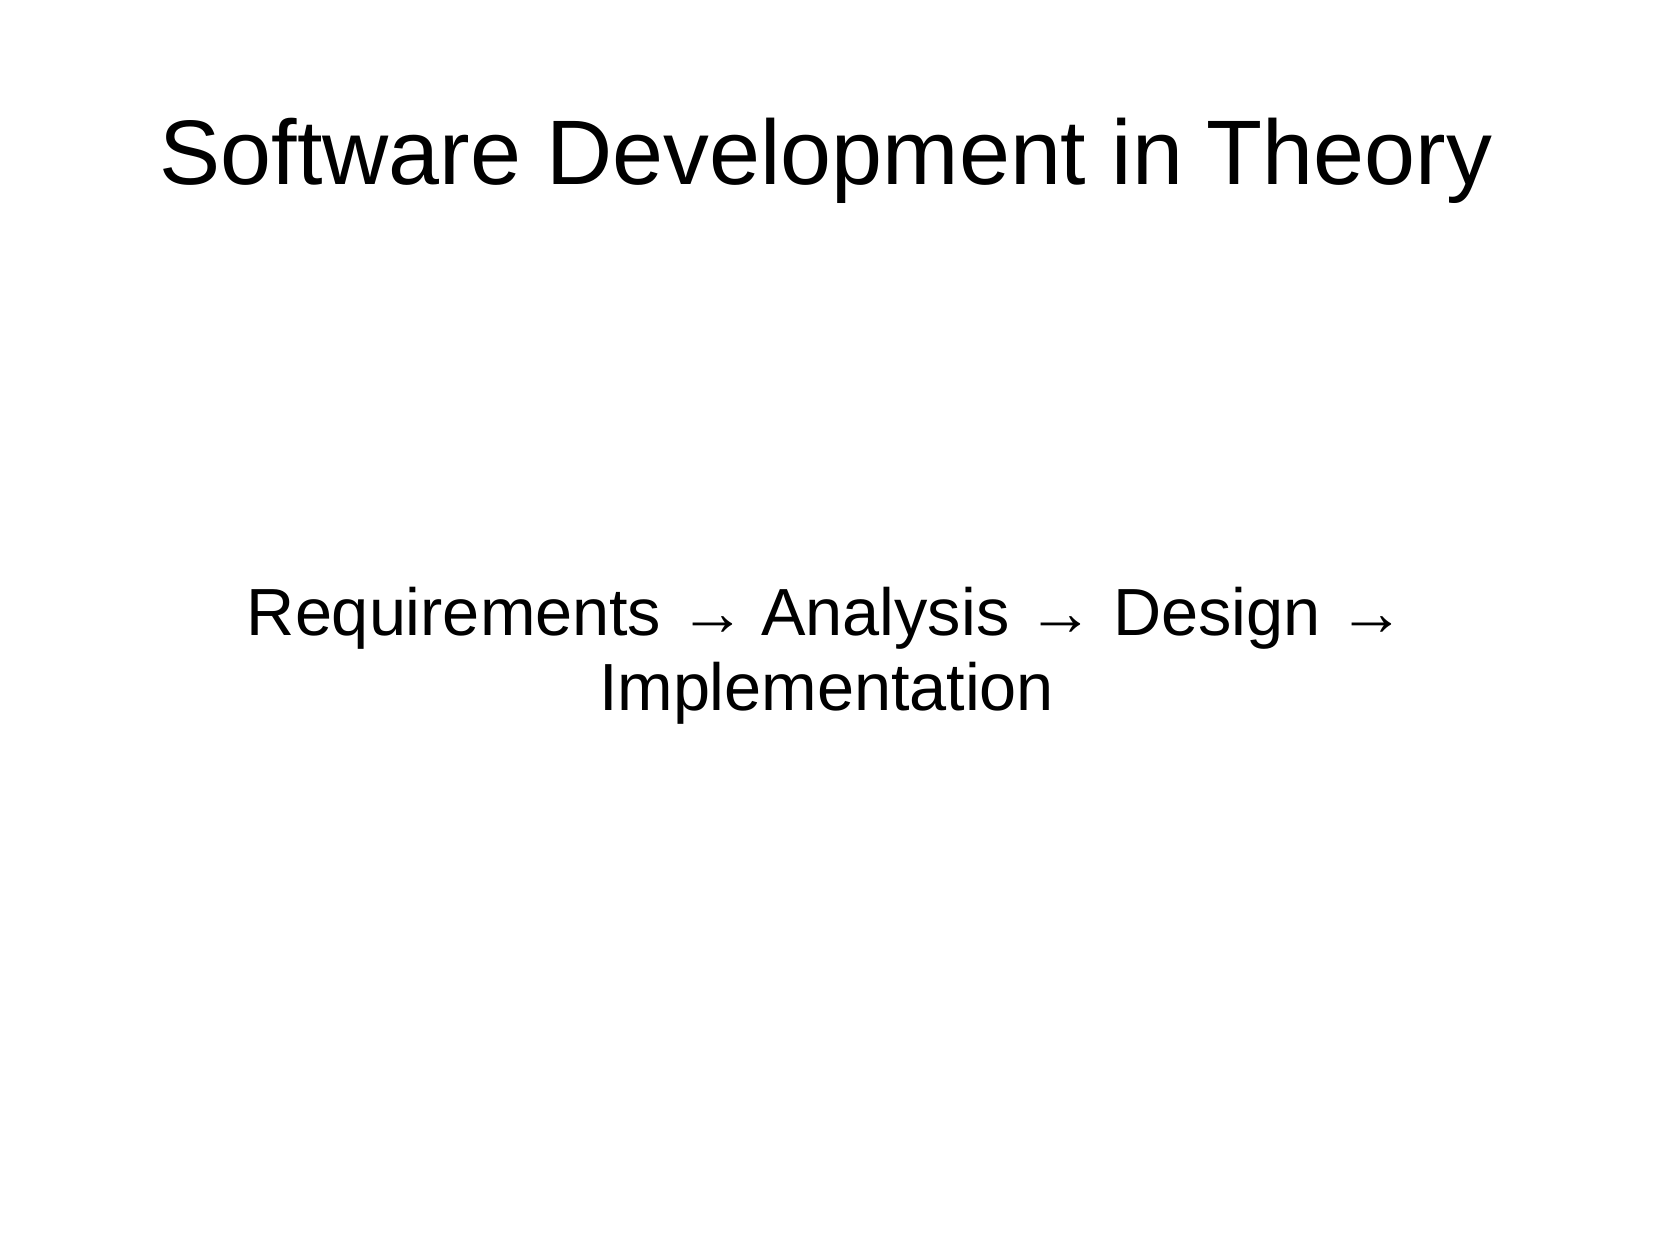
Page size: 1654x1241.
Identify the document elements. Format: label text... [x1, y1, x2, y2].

title Software Development in Theory [82, 49, 1571, 257]
subtitle Requirements → Analysis → Design → Implementation [82, 290, 1571, 1010]
